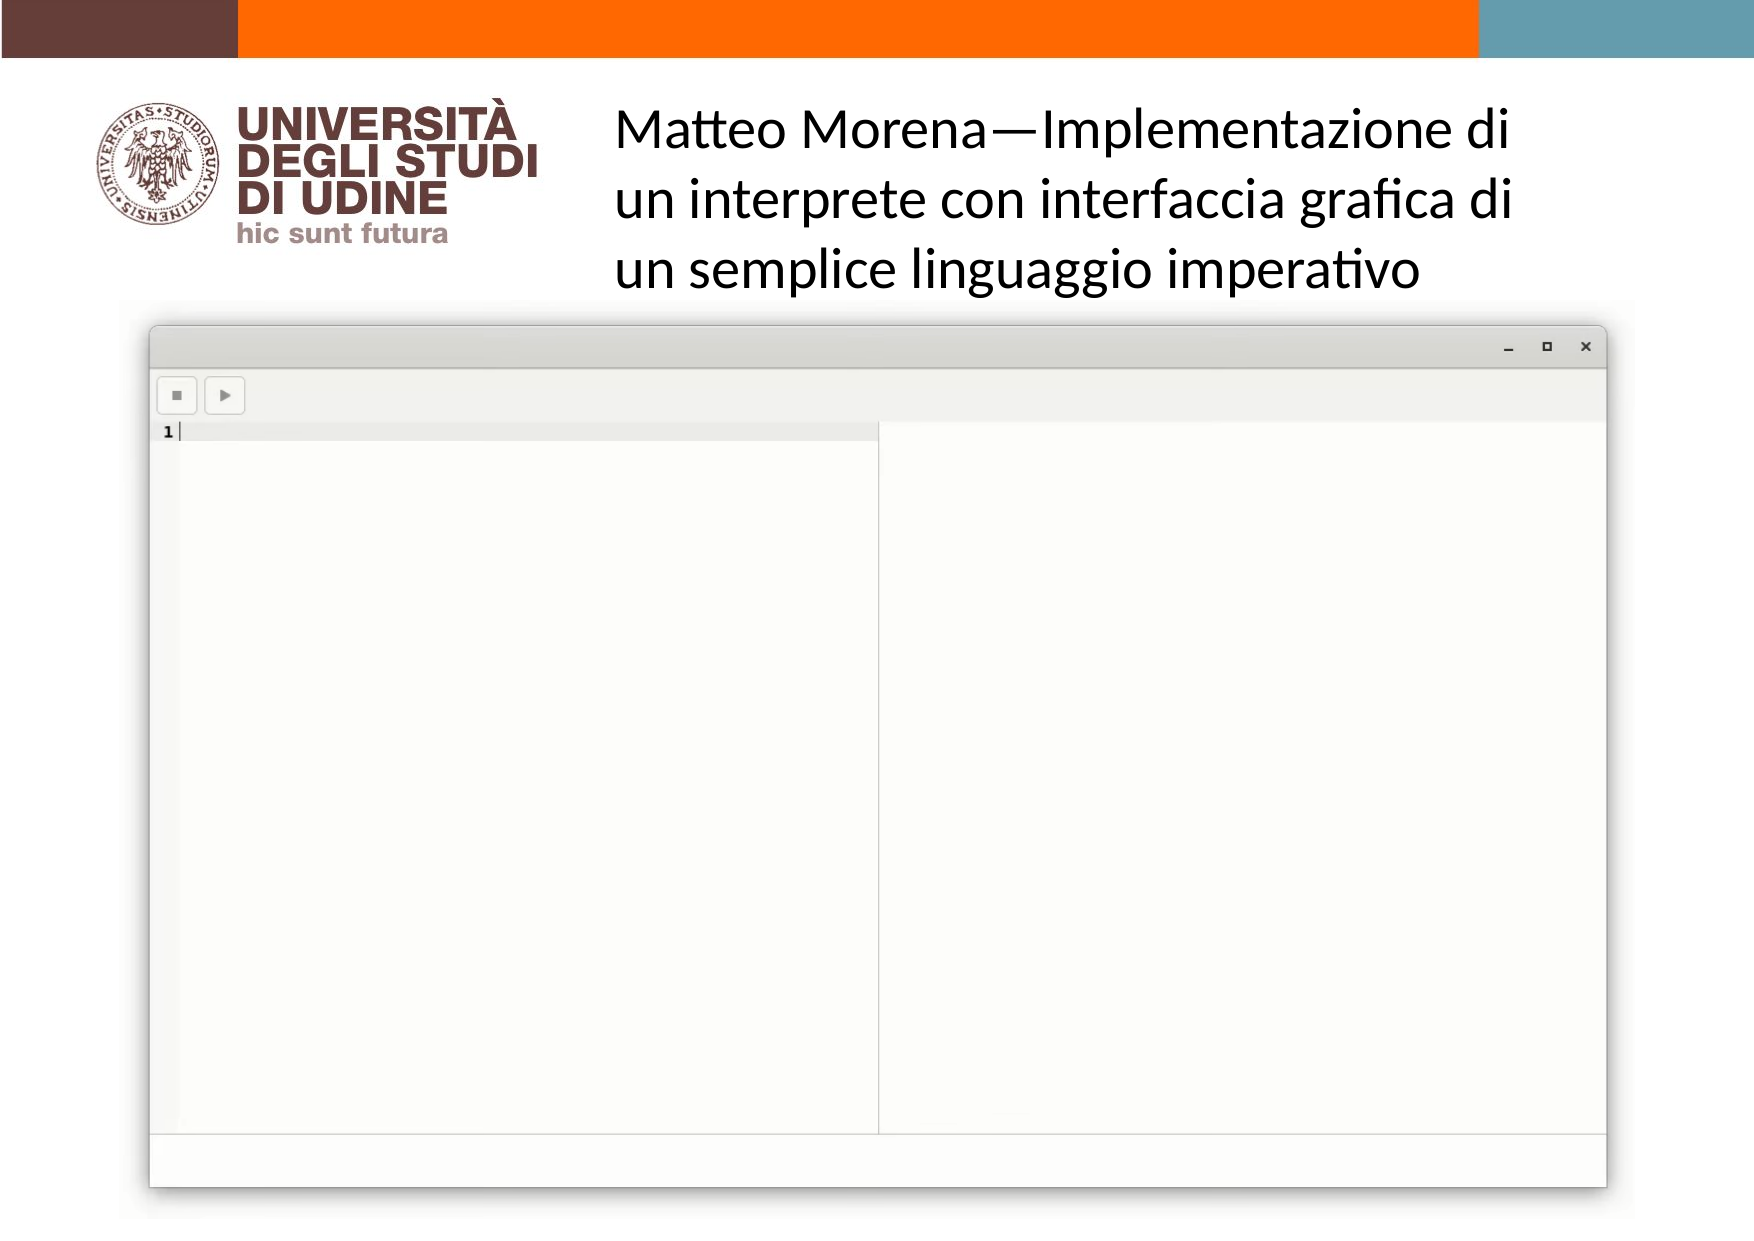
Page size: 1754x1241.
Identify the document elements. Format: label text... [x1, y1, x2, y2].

text_box [118, 300, 1636, 1220]
text_box Matteo Morena—Implementazione di un interprete con interfaccia grafica di un semplice linguaggio imperativo [600, 82, 1553, 308]
picture [0, 0, 1754, 1241]
